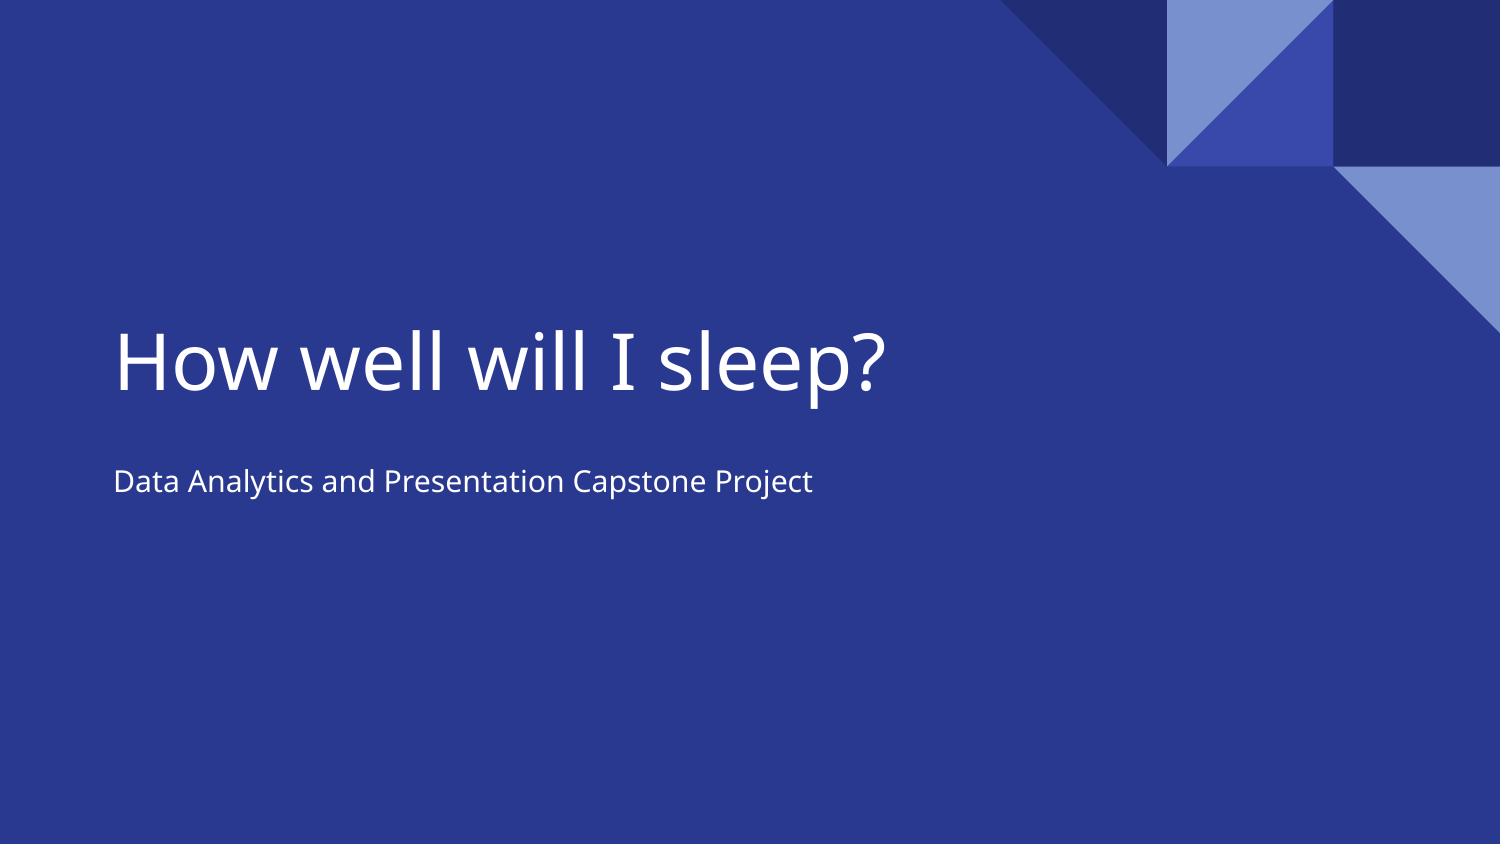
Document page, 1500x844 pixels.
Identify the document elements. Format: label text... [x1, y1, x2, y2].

title How well will I sleep? [98, 291, 1447, 429]
subtitle Data Analytics and Presentation Capstone Project [98, 445, 1447, 517]
